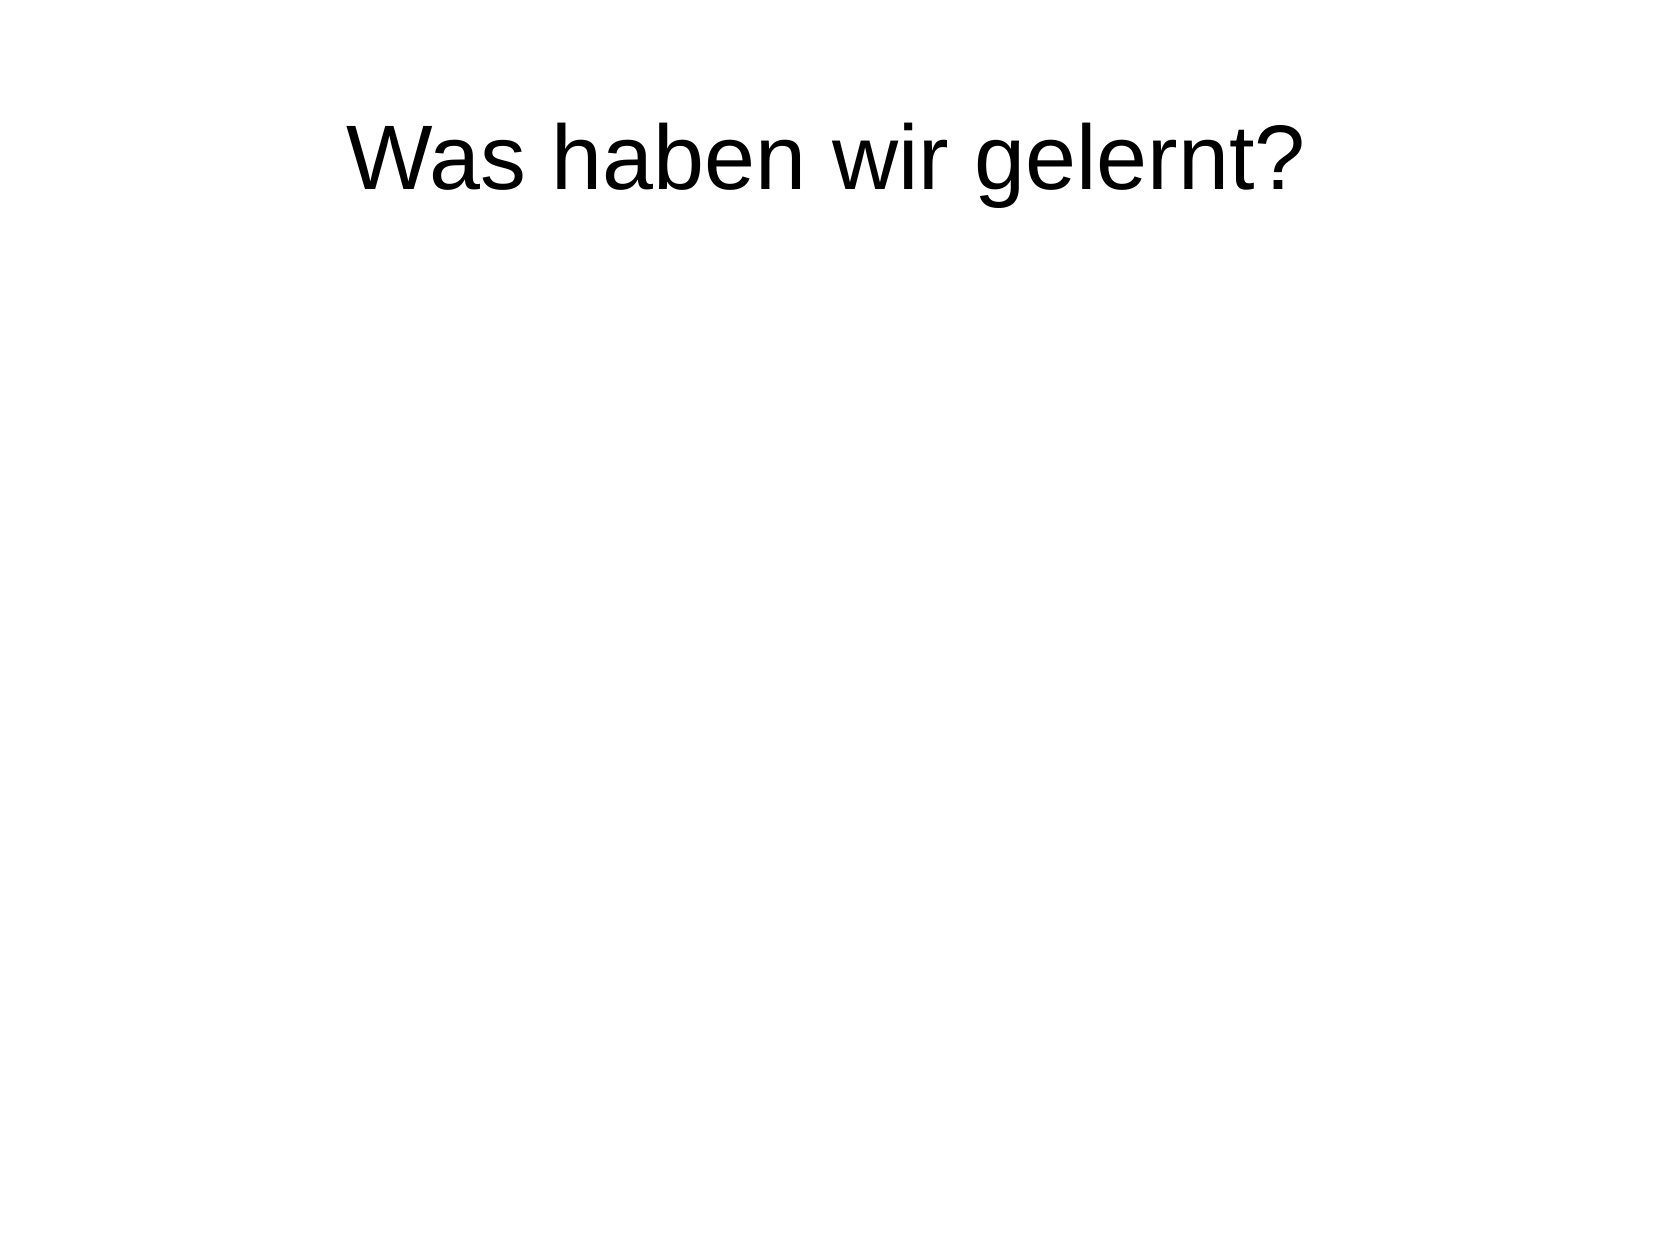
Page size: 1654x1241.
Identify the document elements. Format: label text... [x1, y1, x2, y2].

title Was haben wir gelernt? [82, 49, 1571, 257]
